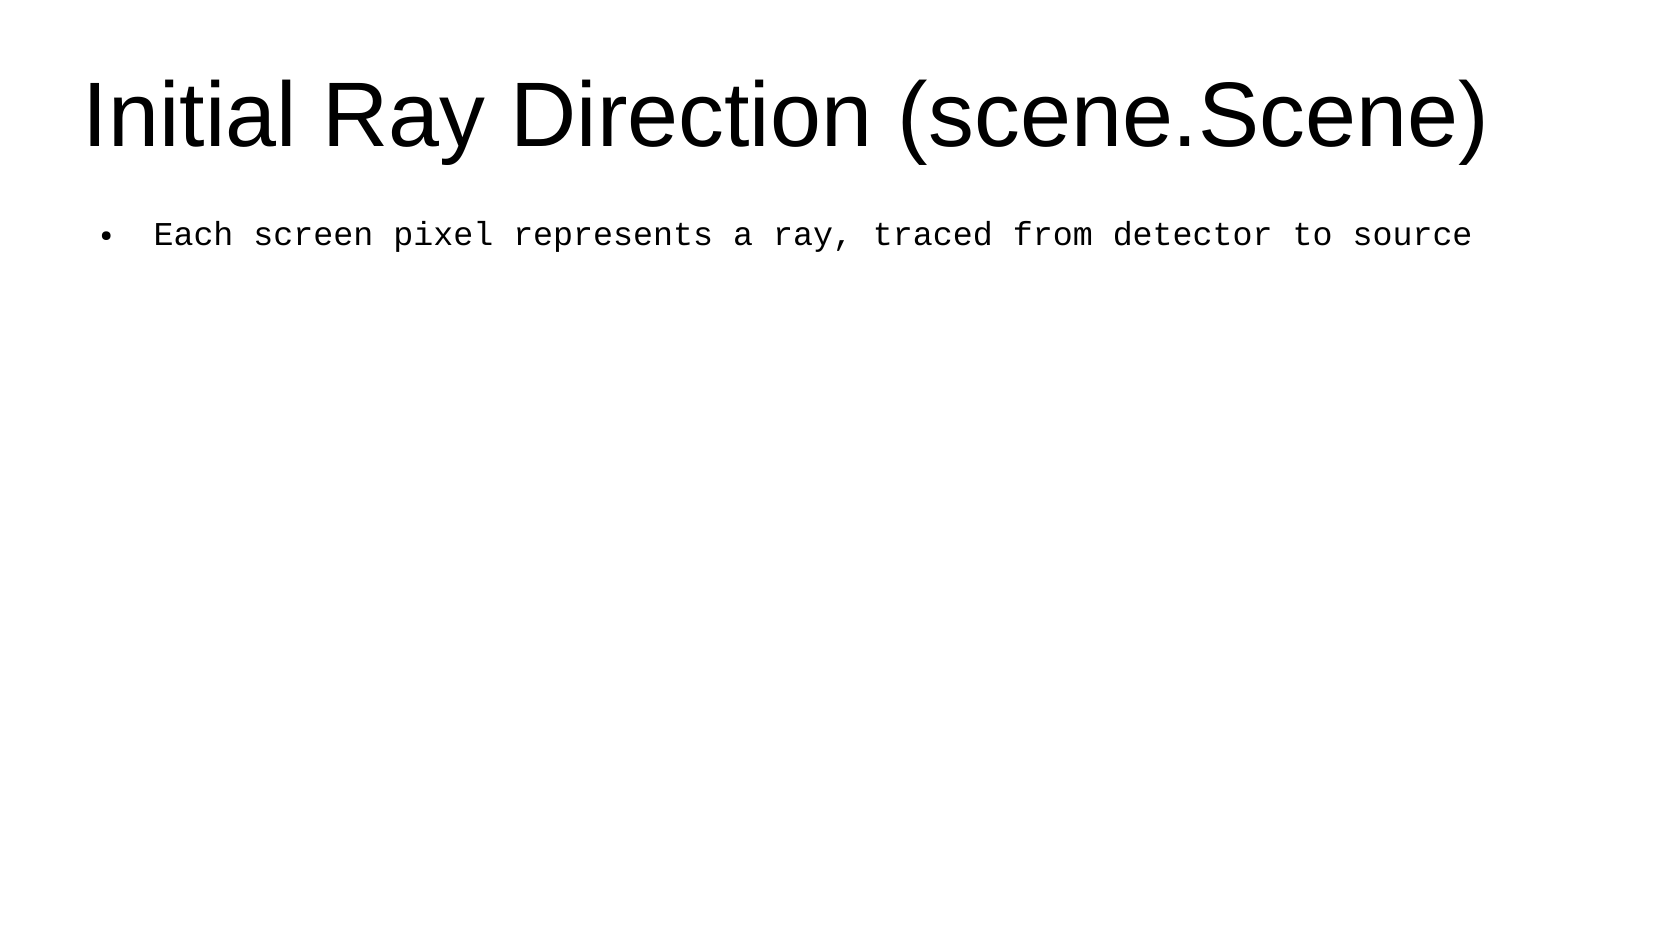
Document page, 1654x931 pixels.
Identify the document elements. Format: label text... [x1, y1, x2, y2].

list Each screen pixel represents a ray, traced from detector to source [82, 217, 1571, 758]
title Initial Ray Direction (scene.Scene) [82, 37, 1571, 193]
